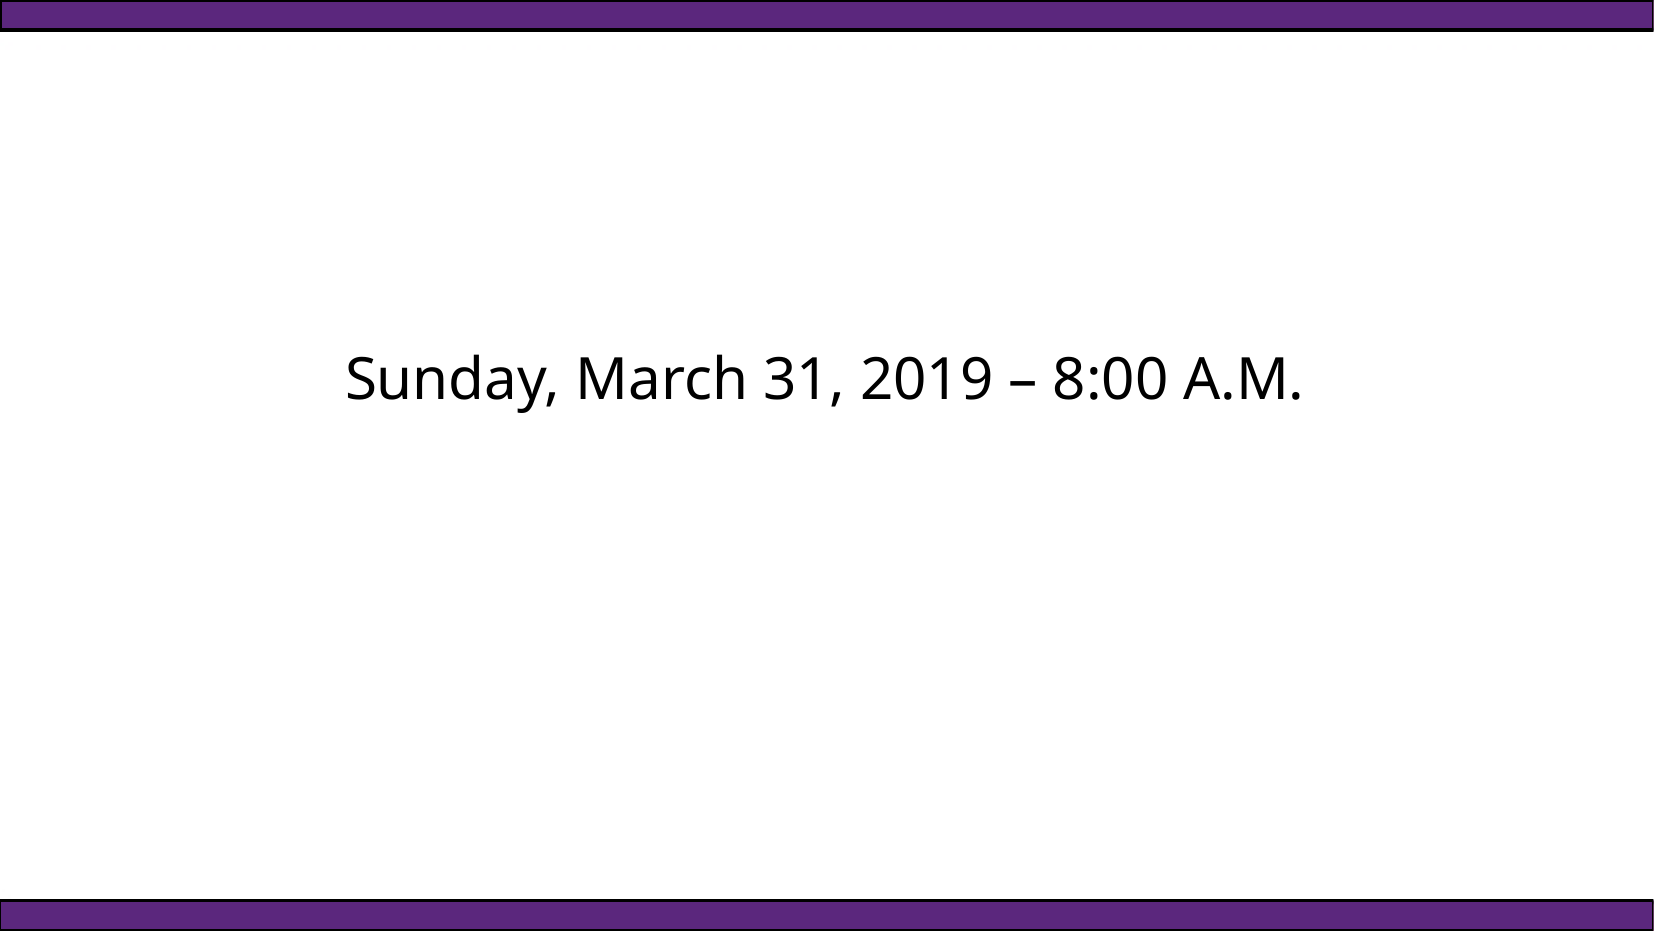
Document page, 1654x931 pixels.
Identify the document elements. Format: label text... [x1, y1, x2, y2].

text_box [0, 900, 1654, 931]
text_box [0, 0, 1654, 31]
picture [0, 31, 1654, 900]
text_box Sunday, March 31, 2019 – 8:00 A.M. [75, 330, 1576, 526]
